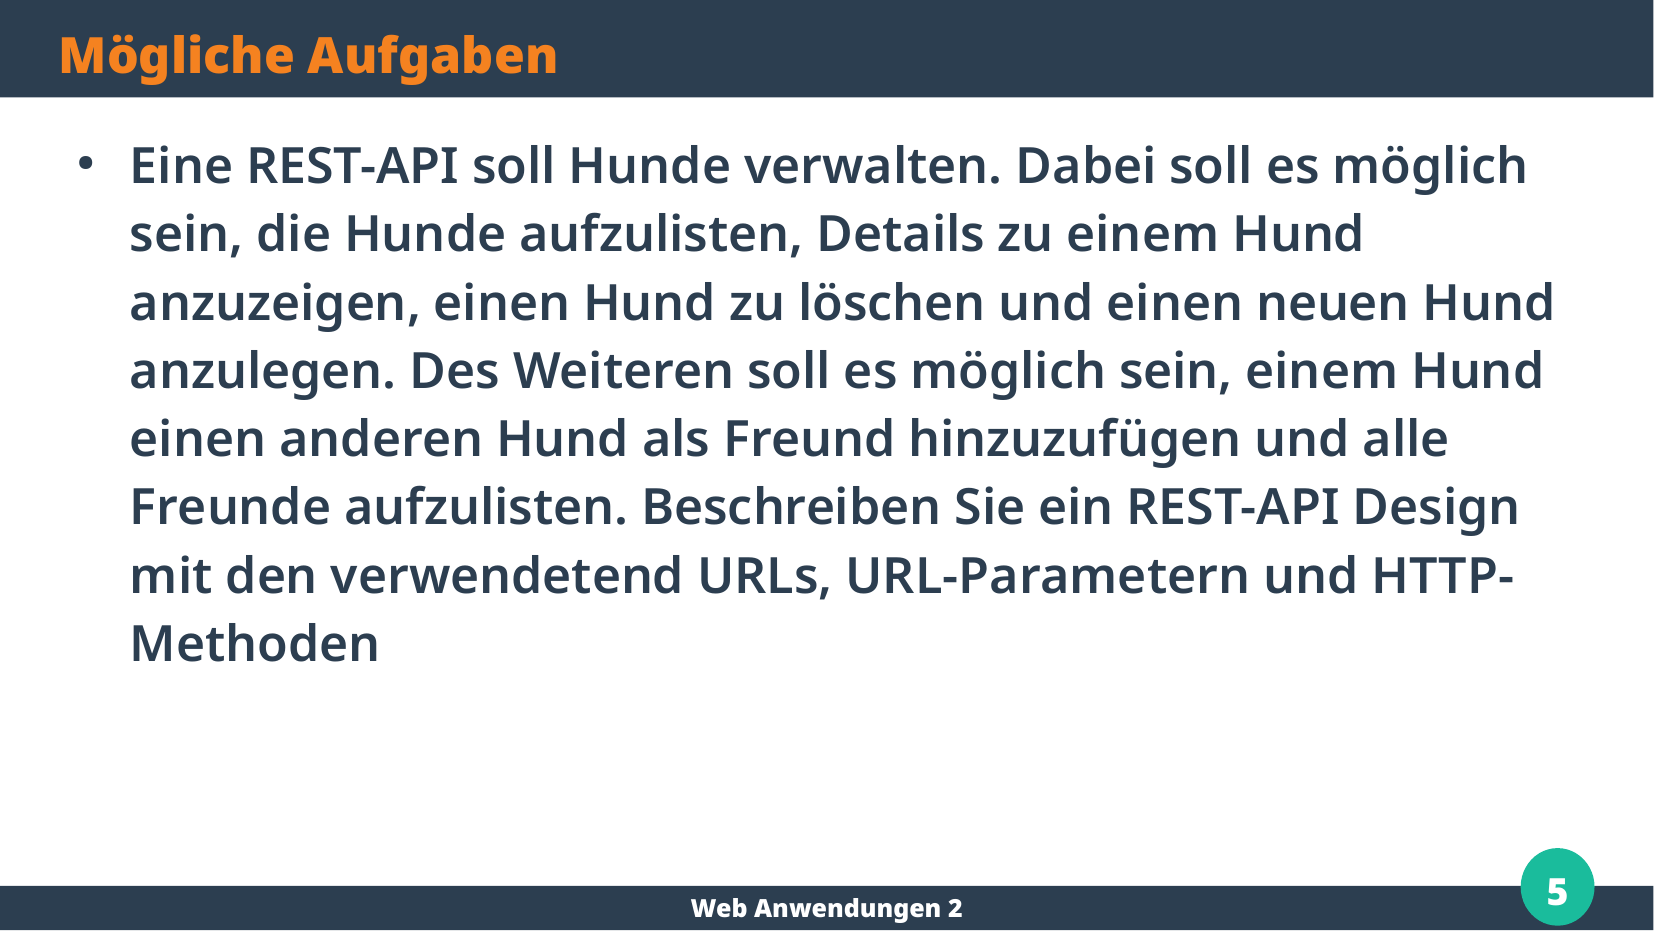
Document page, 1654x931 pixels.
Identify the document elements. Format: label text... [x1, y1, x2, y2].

title Mögliche Aufgaben [59, 8, 1595, 89]
list Eine REST-API soll Hunde verwalten. Dabei soll es möglich sein, die Hunde aufzulisten, Details zu einem Hund anzuzeigen, einen Hund zu löschen und einen neuen Hund anzulegen. Des Weiteren soll es möglich sein, einem Hund einen anderen Hund als Freund hinzuzufügen und alle Freunde aufzulisten. Beschreiben Sie ein REST-API Design mit den verwendetend URLs, URL-Parametern und HTTP-Methoden [59, 129, 1595, 864]
